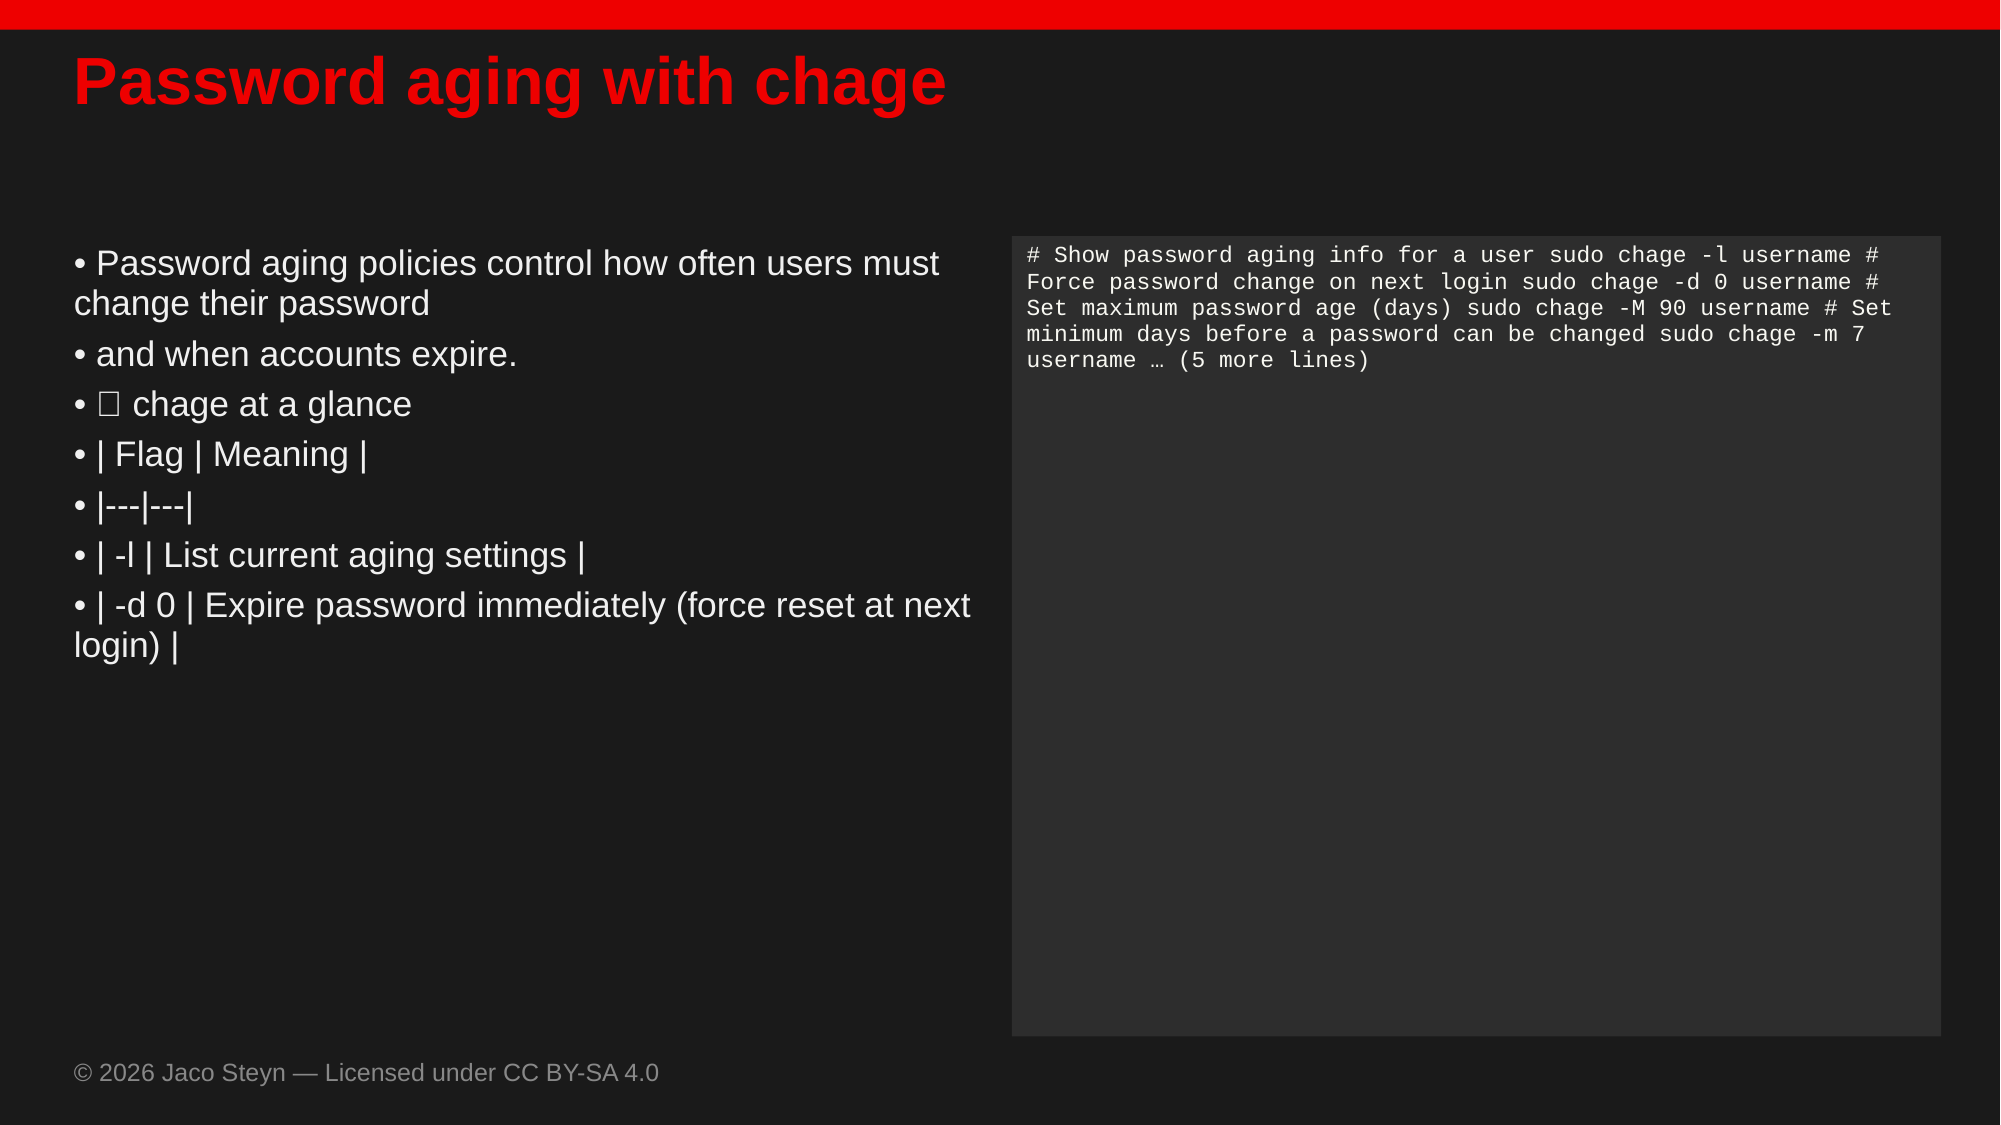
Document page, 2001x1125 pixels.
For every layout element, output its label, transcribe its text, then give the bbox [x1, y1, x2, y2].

text_box • Password aging policies control how often users must change their password • and when accounts expire. • 💡 chage at a glance • | Flag | Meaning | • |---|---| • | -l | List current aging settings | • | -d 0 | Expire password immediately (force reset at next login) | [59, 236, 989, 1037]
text_box © 2026 Jaco Steyn — Licensed under CC BY-SA 4.0 [59, 1051, 1942, 1093]
text_box # Show password aging info for a user sudo chage -l username # Force password change on next login sudo chage -d 0 username # Set maximum password age (days) sudo chage -M 90 username # Set minimum days before a password can be changed sudo chage -m 7 username … (5 more lines) [1011, 236, 1942, 1037]
text_box [0, 0, 2001, 30]
text_box Password aging with chage [59, 36, 1942, 208]
